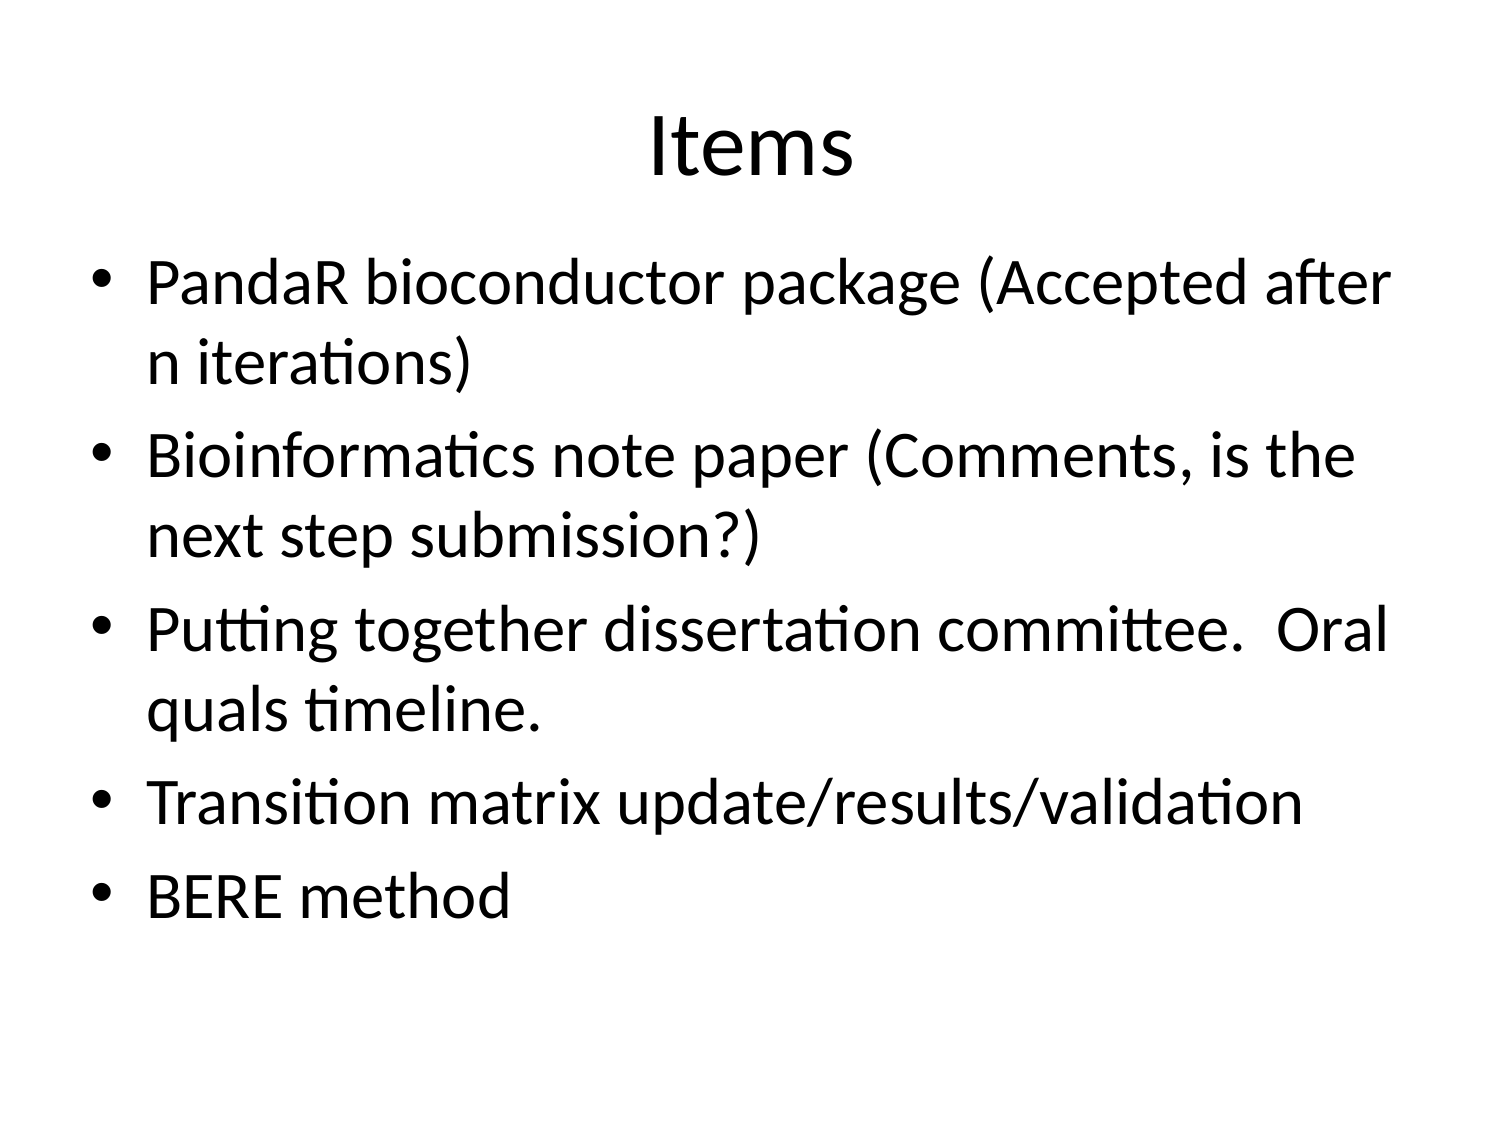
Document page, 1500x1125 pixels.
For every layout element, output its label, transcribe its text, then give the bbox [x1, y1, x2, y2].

list PandaR bioconductor package (Accepted after n iterations) Bioinformatics note paper (Comments, is the next step submission?) Putting together dissertation committee. Oral quals timeline. Transition matrix update/results/validation BERE method [75, 230, 1425, 973]
title Items [76, 45, 1427, 233]
